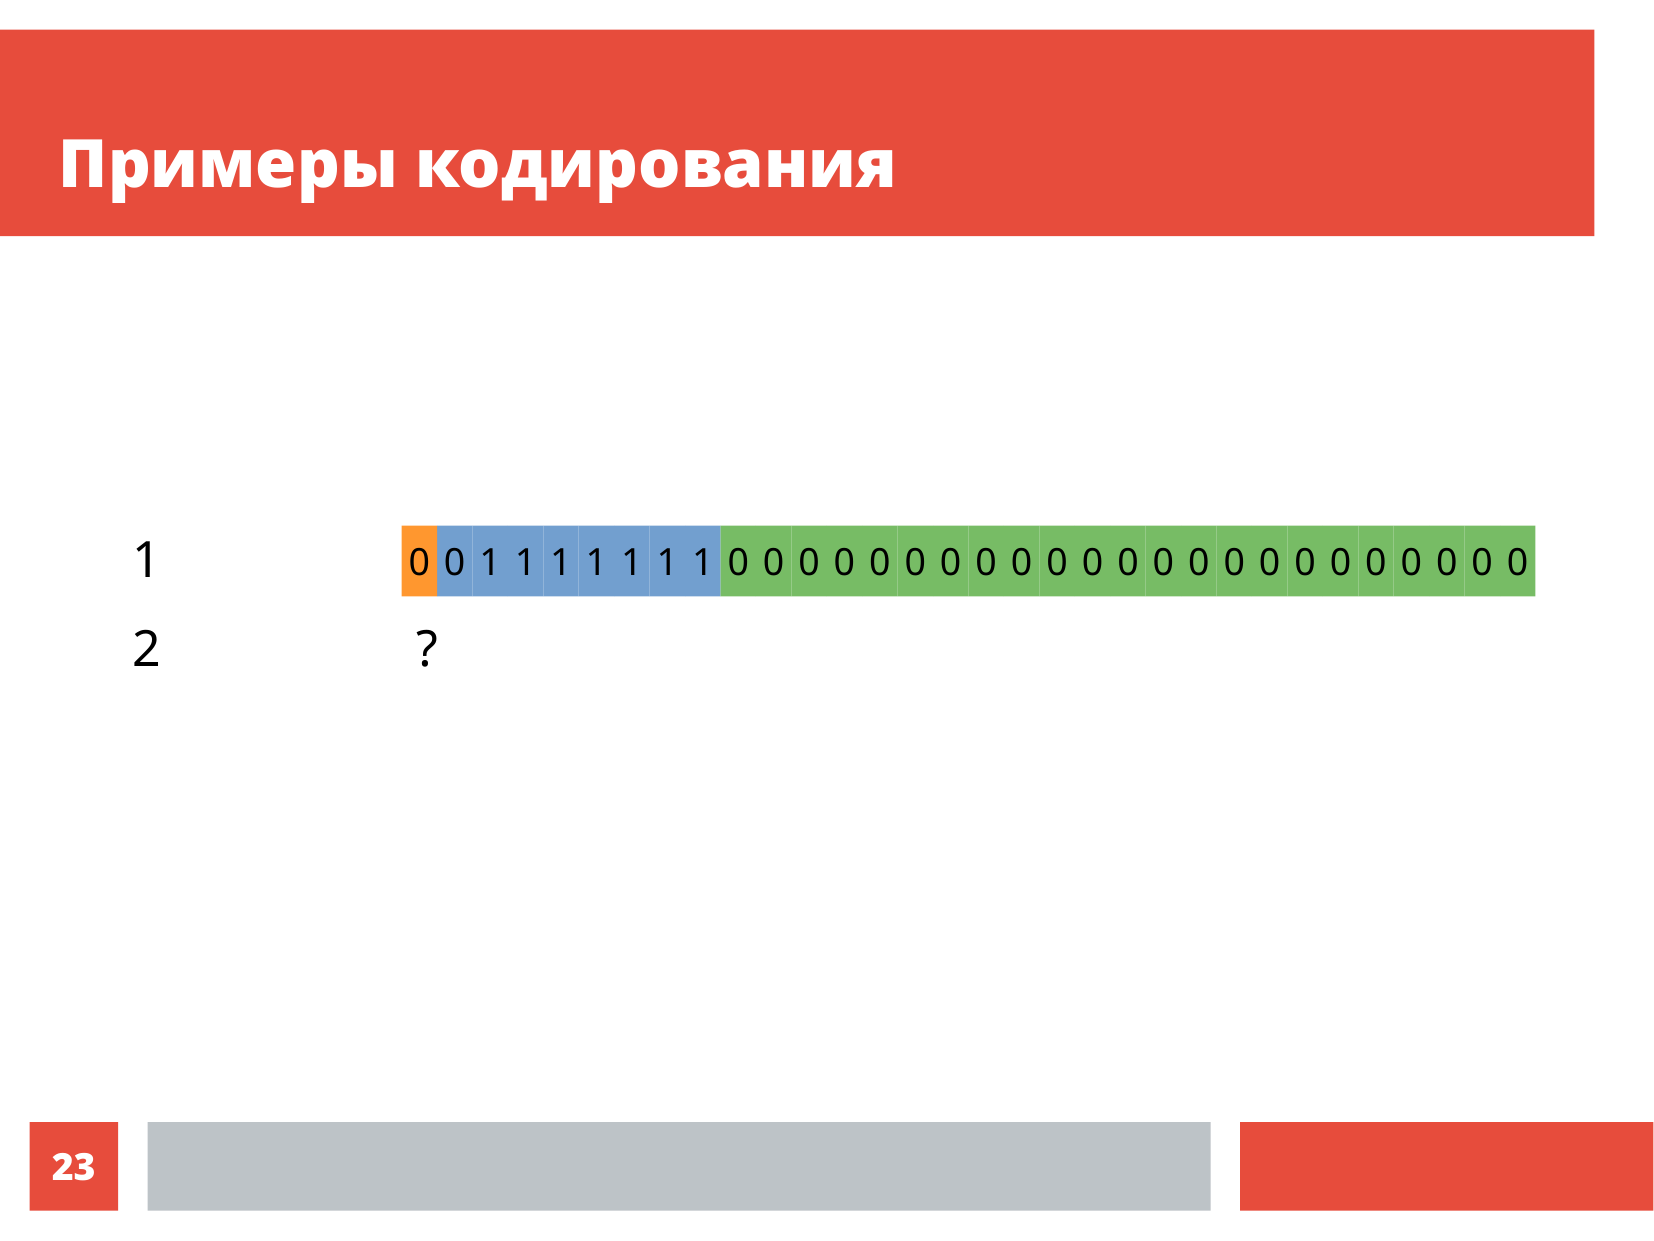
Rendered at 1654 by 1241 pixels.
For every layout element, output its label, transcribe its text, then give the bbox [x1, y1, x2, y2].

text_box 0 [1429, 525, 1464, 597]
text_box 1 [649, 525, 685, 597]
text_box 0 [862, 525, 897, 597]
text_box 0 [721, 525, 755, 597]
title Примеры кодирования [59, 59, 1595, 207]
text_box 0 [1251, 525, 1287, 597]
text_box 0 [1322, 525, 1358, 597]
text_box 0 [933, 525, 968, 597]
text_box 1 [614, 525, 649, 597]
text_box 0 [1287, 525, 1322, 597]
text_box 0 [1358, 525, 1393, 597]
text_box 0 [1145, 525, 1181, 597]
text_box 1 [118, 525, 402, 591]
text_box 0 [1500, 525, 1536, 597]
text_box 0 [1074, 525, 1110, 597]
text_box 0 [1216, 525, 1251, 597]
text_box 0 [1393, 525, 1429, 597]
text_box 0 [826, 525, 862, 597]
text_box 0 [1464, 525, 1500, 597]
text_box 1 [578, 525, 614, 597]
text_box 1 [472, 525, 507, 597]
text_box 0 [401, 525, 438, 597]
text_box 0 [1181, 525, 1216, 597]
text_box 0 [1039, 525, 1074, 597]
text_box 2 [118, 614, 401, 680]
text_box 0 [968, 525, 1003, 597]
text_box 0 [1003, 525, 1039, 597]
text_box 1 [685, 525, 721, 597]
text_box 0 [897, 525, 933, 597]
text_box 1 [543, 525, 578, 597]
text_box ? [401, 614, 686, 680]
text_box 0 [791, 525, 826, 597]
text_box 0 [438, 525, 472, 597]
text_box 0 [1110, 525, 1145, 597]
text_box 0 [755, 525, 791, 597]
text_box 1 [507, 525, 543, 597]
